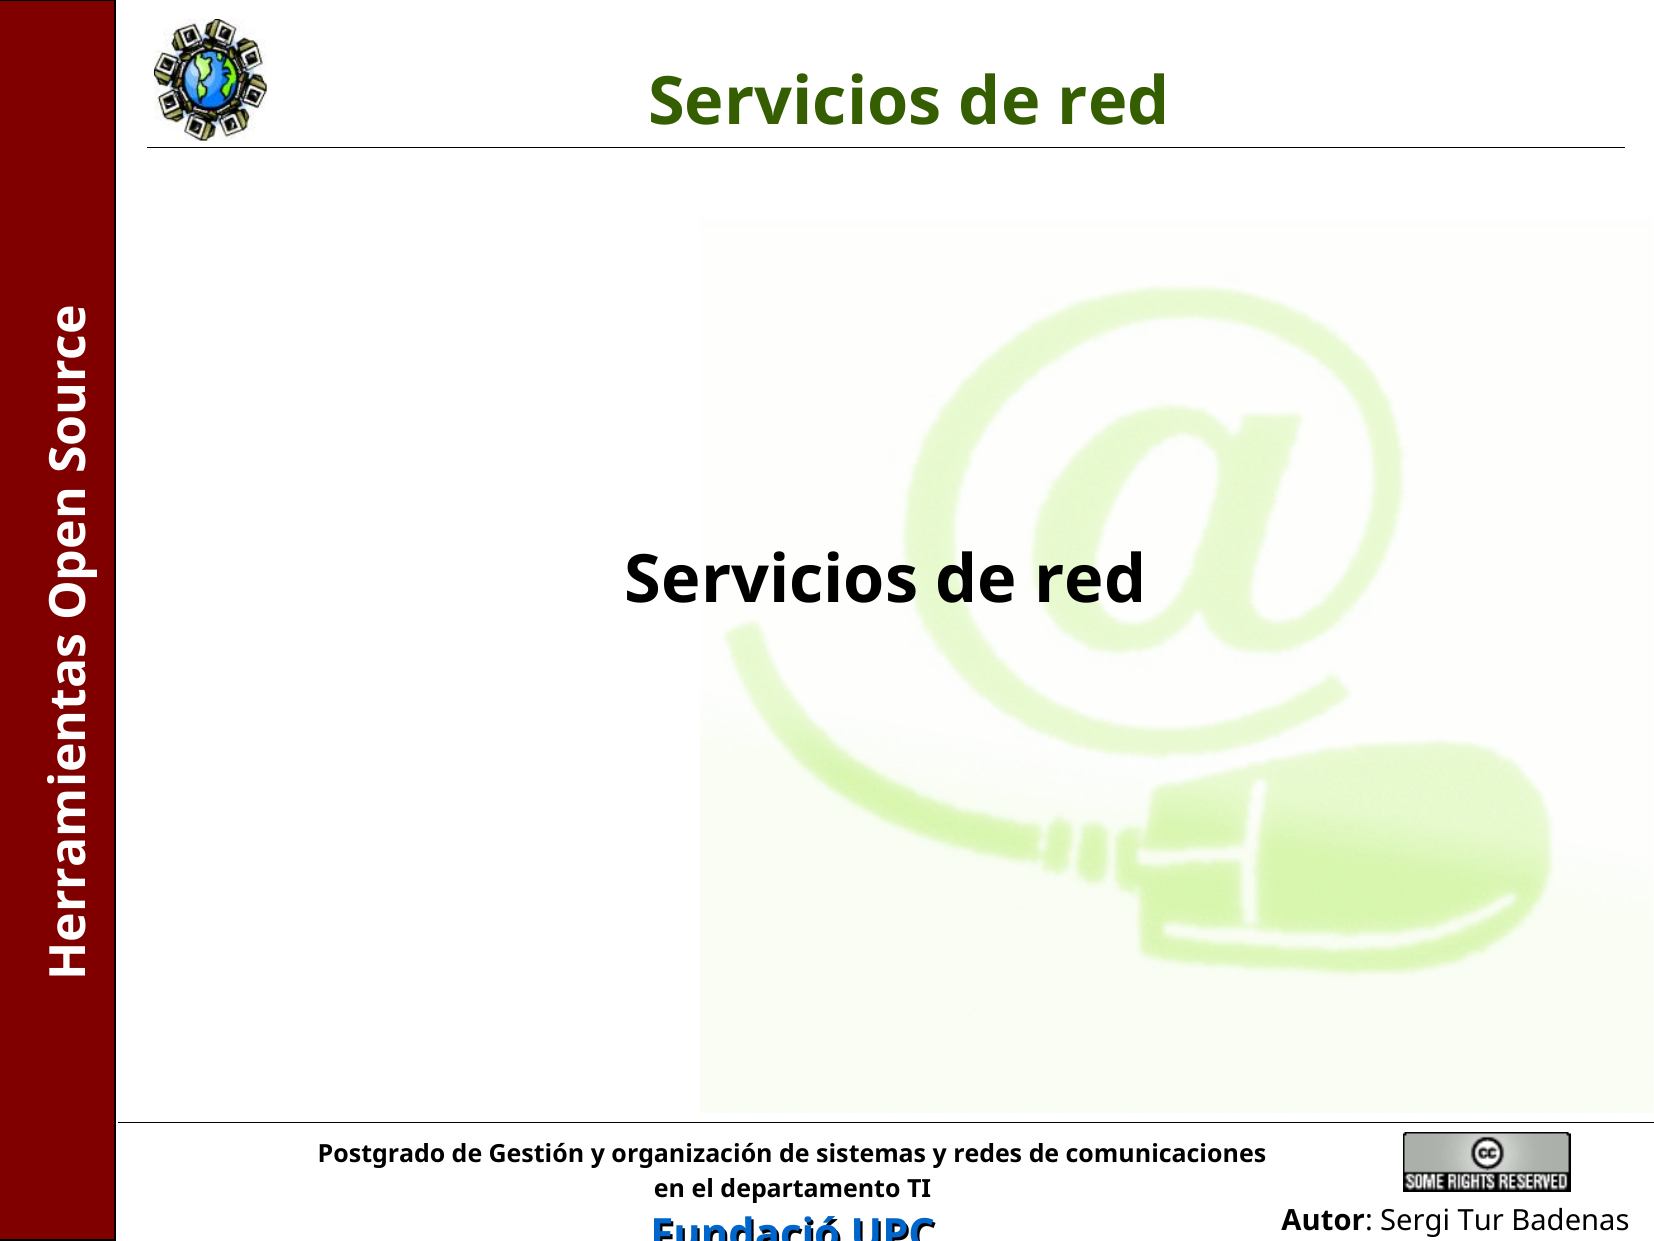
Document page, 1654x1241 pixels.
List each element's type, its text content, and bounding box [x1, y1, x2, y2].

title Servicios de red [165, 49, 1654, 148]
subtitle Servicios de red [141, 250, 1630, 1086]
picture [700, 217, 1654, 1113]
picture [1403, 1132, 1571, 1192]
picture [154, 19, 268, 142]
